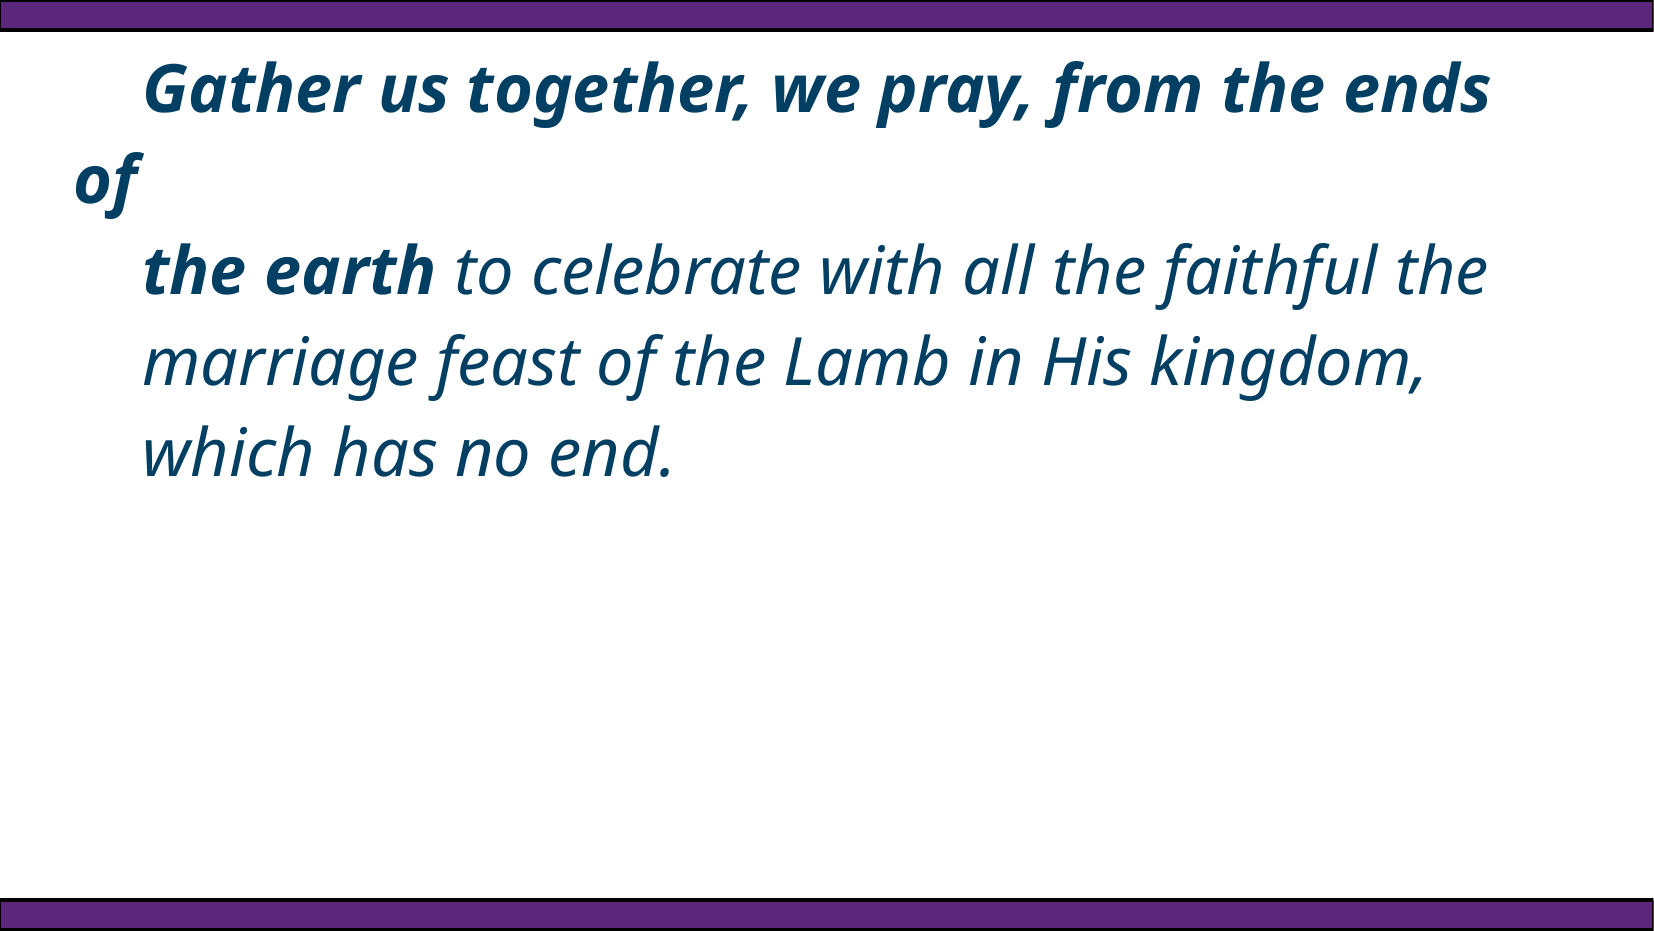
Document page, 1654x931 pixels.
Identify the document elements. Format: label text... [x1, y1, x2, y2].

text_box [0, 0, 1654, 31]
text_box [0, 900, 1654, 931]
picture [0, 31, 1654, 900]
text_box Gather us together, we pray, from the ends of the earth to celebrate with all the faithful the marriage feast of the Lamb in His kingdom, which has no end. [58, 34, 1589, 405]
